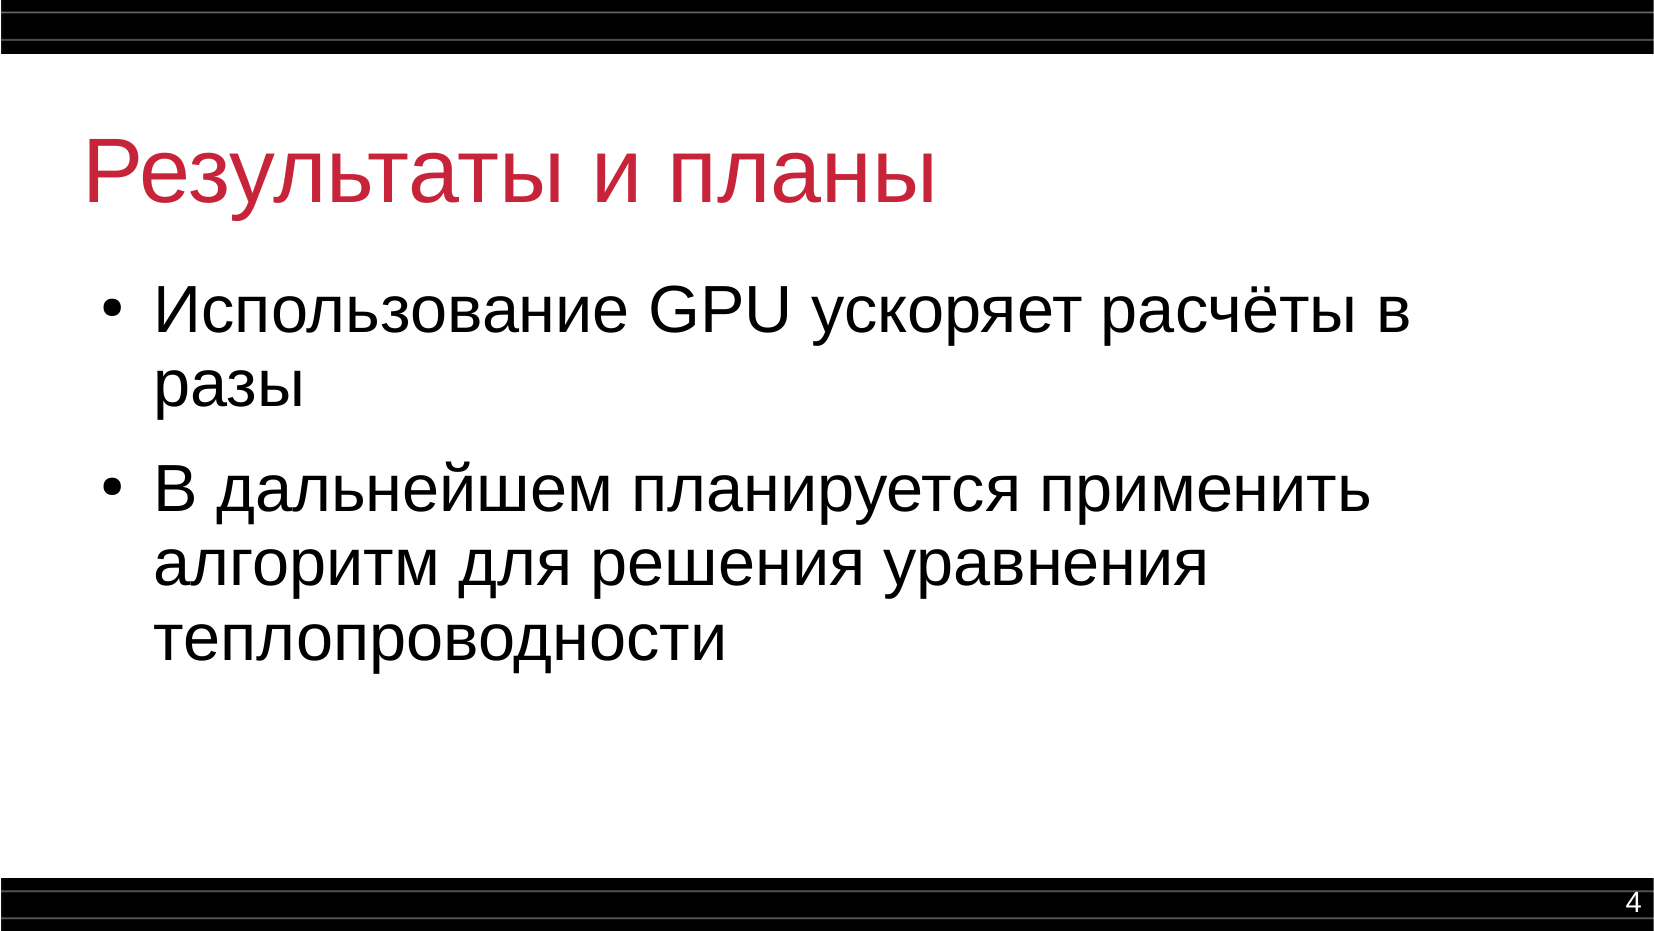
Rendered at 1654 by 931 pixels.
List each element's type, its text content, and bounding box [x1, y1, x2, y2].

picture [1, 878, 1654, 931]
list Использование GPU ускоряет расчёты в разы В дальнейшем планируется применить алгоритм для решения уравнения теплопроводности [82, 271, 1571, 758]
picture [1, 0, 1654, 54]
title Результаты и планы [82, 92, 1571, 249]
